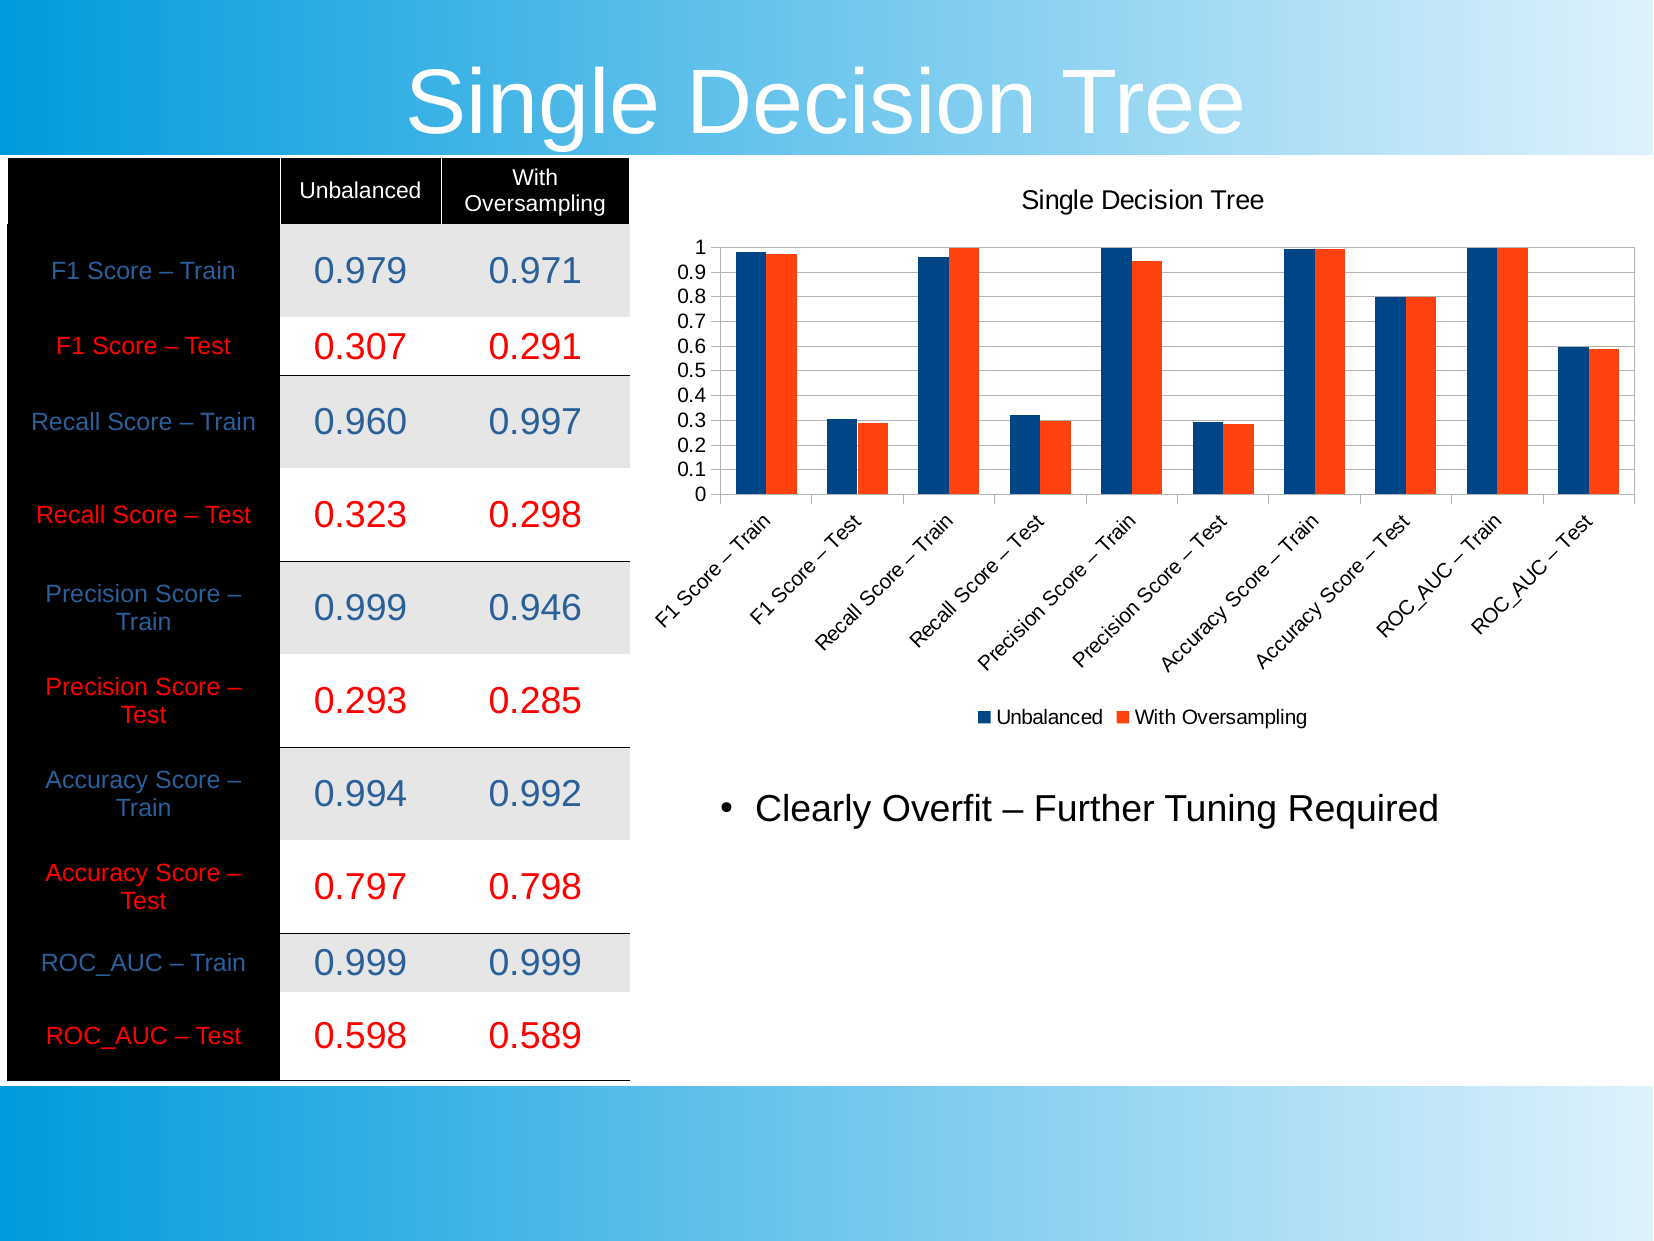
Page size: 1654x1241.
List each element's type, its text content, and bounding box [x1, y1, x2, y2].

table_cell 0.946 [441, 562, 630, 654]
table_header [8, 158, 280, 224]
table_cell 0.307 [280, 317, 441, 375]
text_box Clearly Overfit – Further Tuning Required [705, 780, 1621, 837]
table_cell 0.323 [280, 468, 441, 561]
table_cell 0.285 [441, 654, 630, 747]
table_cell Accuracy Score – Test [7, 840, 280, 933]
table_cell F1 Score – Test [7, 317, 280, 375]
table_header Unbalanced [281, 158, 441, 224]
table_cell 0.999 [280, 562, 441, 654]
table_cell 0.992 [441, 748, 630, 840]
table_header With Oversampling [442, 158, 629, 224]
table_cell F1 Score – Train [7, 224, 280, 317]
table_cell 0.960 [280, 376, 441, 468]
table_cell Precision Score – Train [7, 562, 280, 654]
table_cell Accuracy Score – Train [7, 748, 280, 840]
title Single Decision Tree [82, 49, 1571, 155]
table_cell 0.999 [280, 934, 441, 992]
table_cell 0.589 [441, 992, 630, 1080]
table_cell 0.999 [441, 934, 630, 992]
table_cell 0.997 [441, 376, 630, 468]
table_cell 0.971 [441, 224, 630, 317]
table_cell ROC_AUC – Train [7, 934, 280, 992]
table_cell 0.293 [280, 654, 441, 747]
table_cell 0.298 [441, 468, 630, 561]
table_cell 0.798 [441, 840, 630, 933]
table_cell 0.797 [280, 840, 441, 933]
table_cell 0.598 [280, 992, 441, 1080]
table_cell ROC_AUC – Test [7, 992, 280, 1080]
chart [630, 158, 1654, 736]
table_cell Recall Score – Train [7, 376, 280, 468]
table_cell Recall Score – Test [7, 468, 280, 561]
table_cell Precision Score – Test [7, 654, 280, 747]
table_cell 0.291 [441, 317, 630, 375]
table_cell 0.979 [280, 224, 441, 317]
table_cell 0.994 [280, 748, 441, 840]
